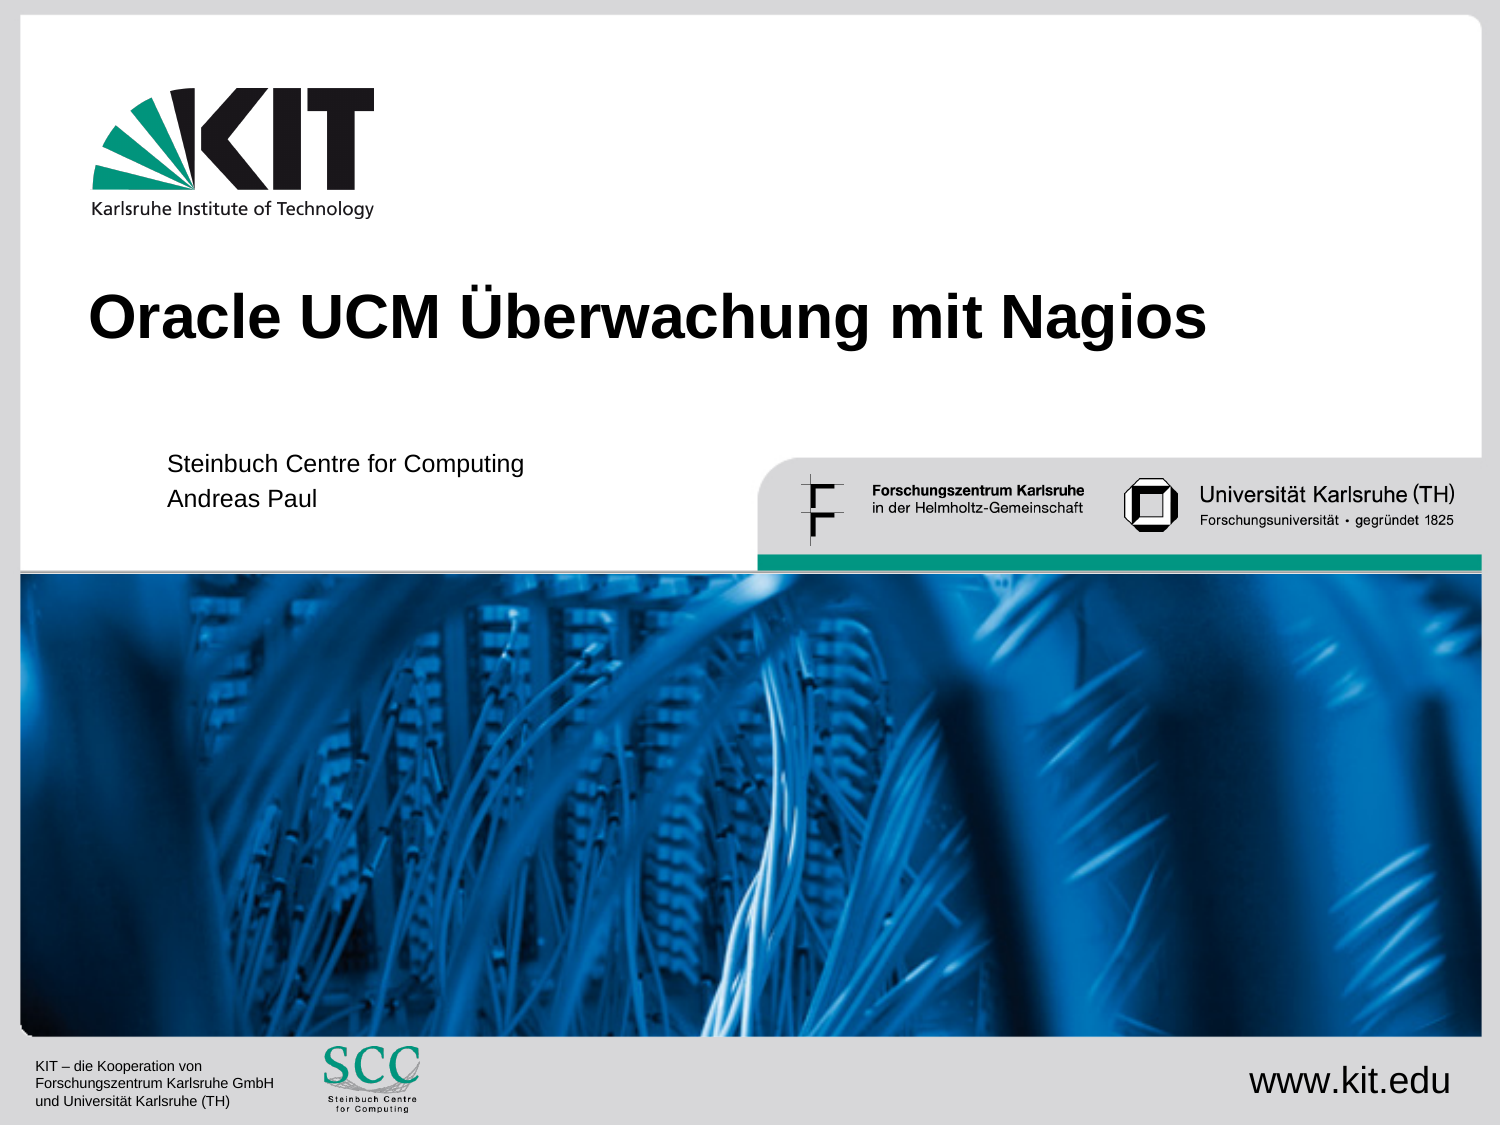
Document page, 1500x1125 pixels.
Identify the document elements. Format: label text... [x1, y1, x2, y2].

title Oracle UCM Überwachung mit Nagios [88, 240, 1364, 391]
picture [0, 0, 1500, 1125]
text_box www.kit.edu [1162, 1055, 1452, 1102]
text_box KIT – die Kooperation von Forschungszentrum Karlsruhe GmbH und Universität Karlsruhe (TH)‏ [35, 1056, 302, 1109]
subtitle Steinbuch Centre for Computing Andreas Paul [92, 448, 707, 550]
